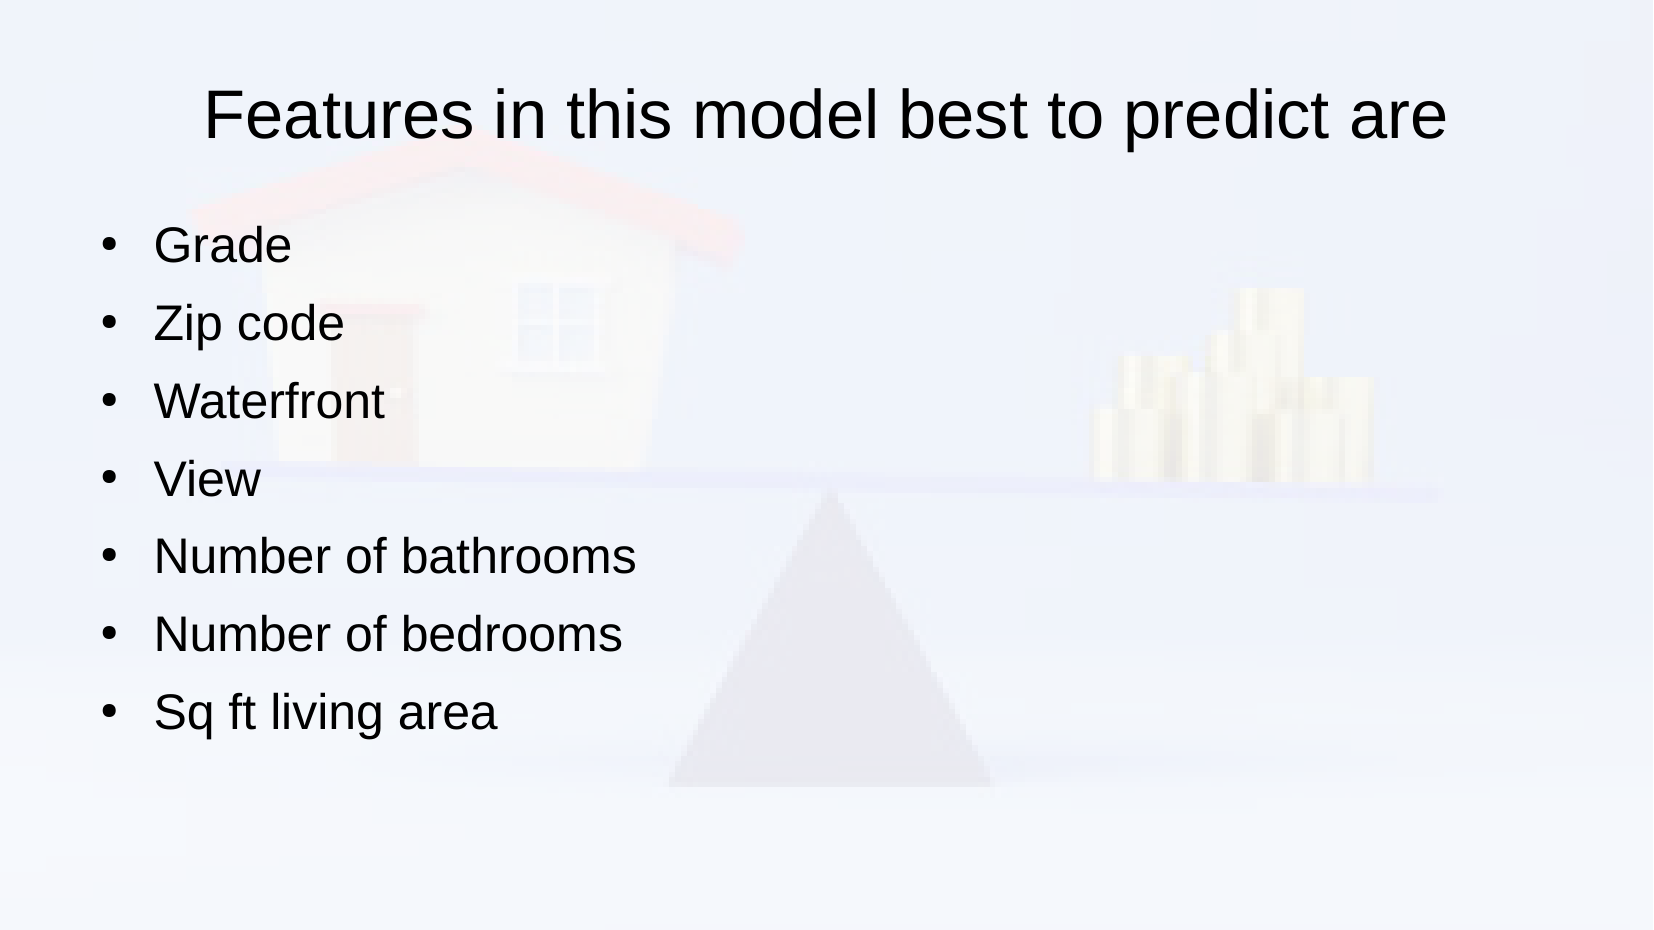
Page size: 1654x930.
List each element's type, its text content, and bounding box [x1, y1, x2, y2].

list Grade Zip code Waterfront View Number of bathrooms Number of bedrooms Sq ft living area [82, 217, 1538, 757]
title Features in this model best to predict are [82, 36, 1571, 193]
